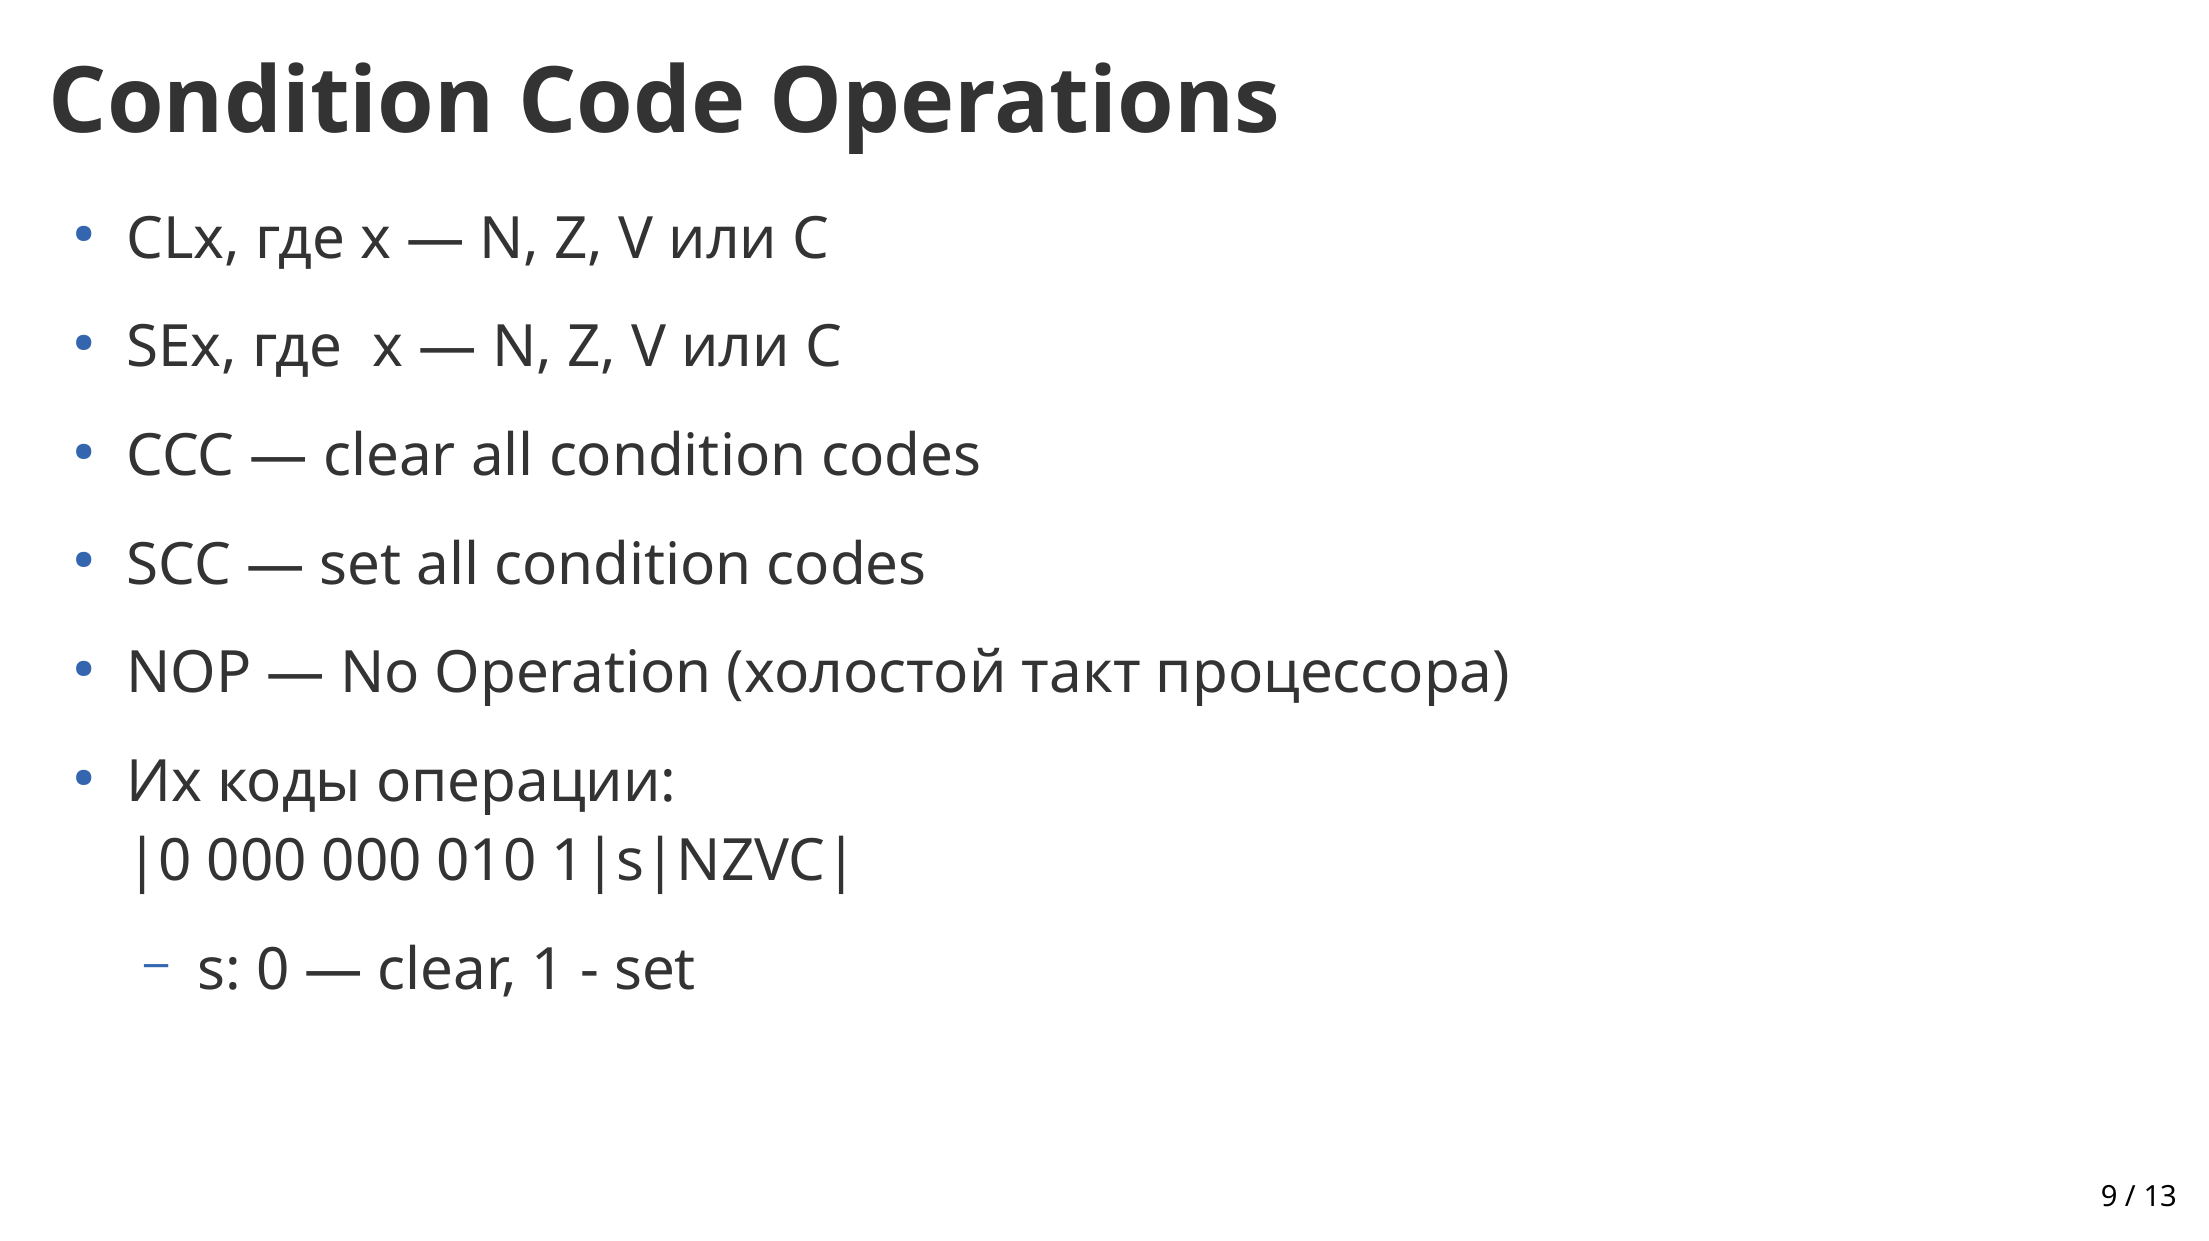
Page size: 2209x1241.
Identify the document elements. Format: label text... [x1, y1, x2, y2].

list CLx, где x — N, Z, V или С SEx, где x — N, Z, V или С CCC — clear all condition codes SCC — set all condition codes NOP — No Operation (холостой такт процессора) Их коды операции: |0 000 000 010 1|s|NZVC| s: 0 — clear, 1 - set [55, 195, 1690, 1177]
title Condition Code Operations [48, 34, 2174, 160]
